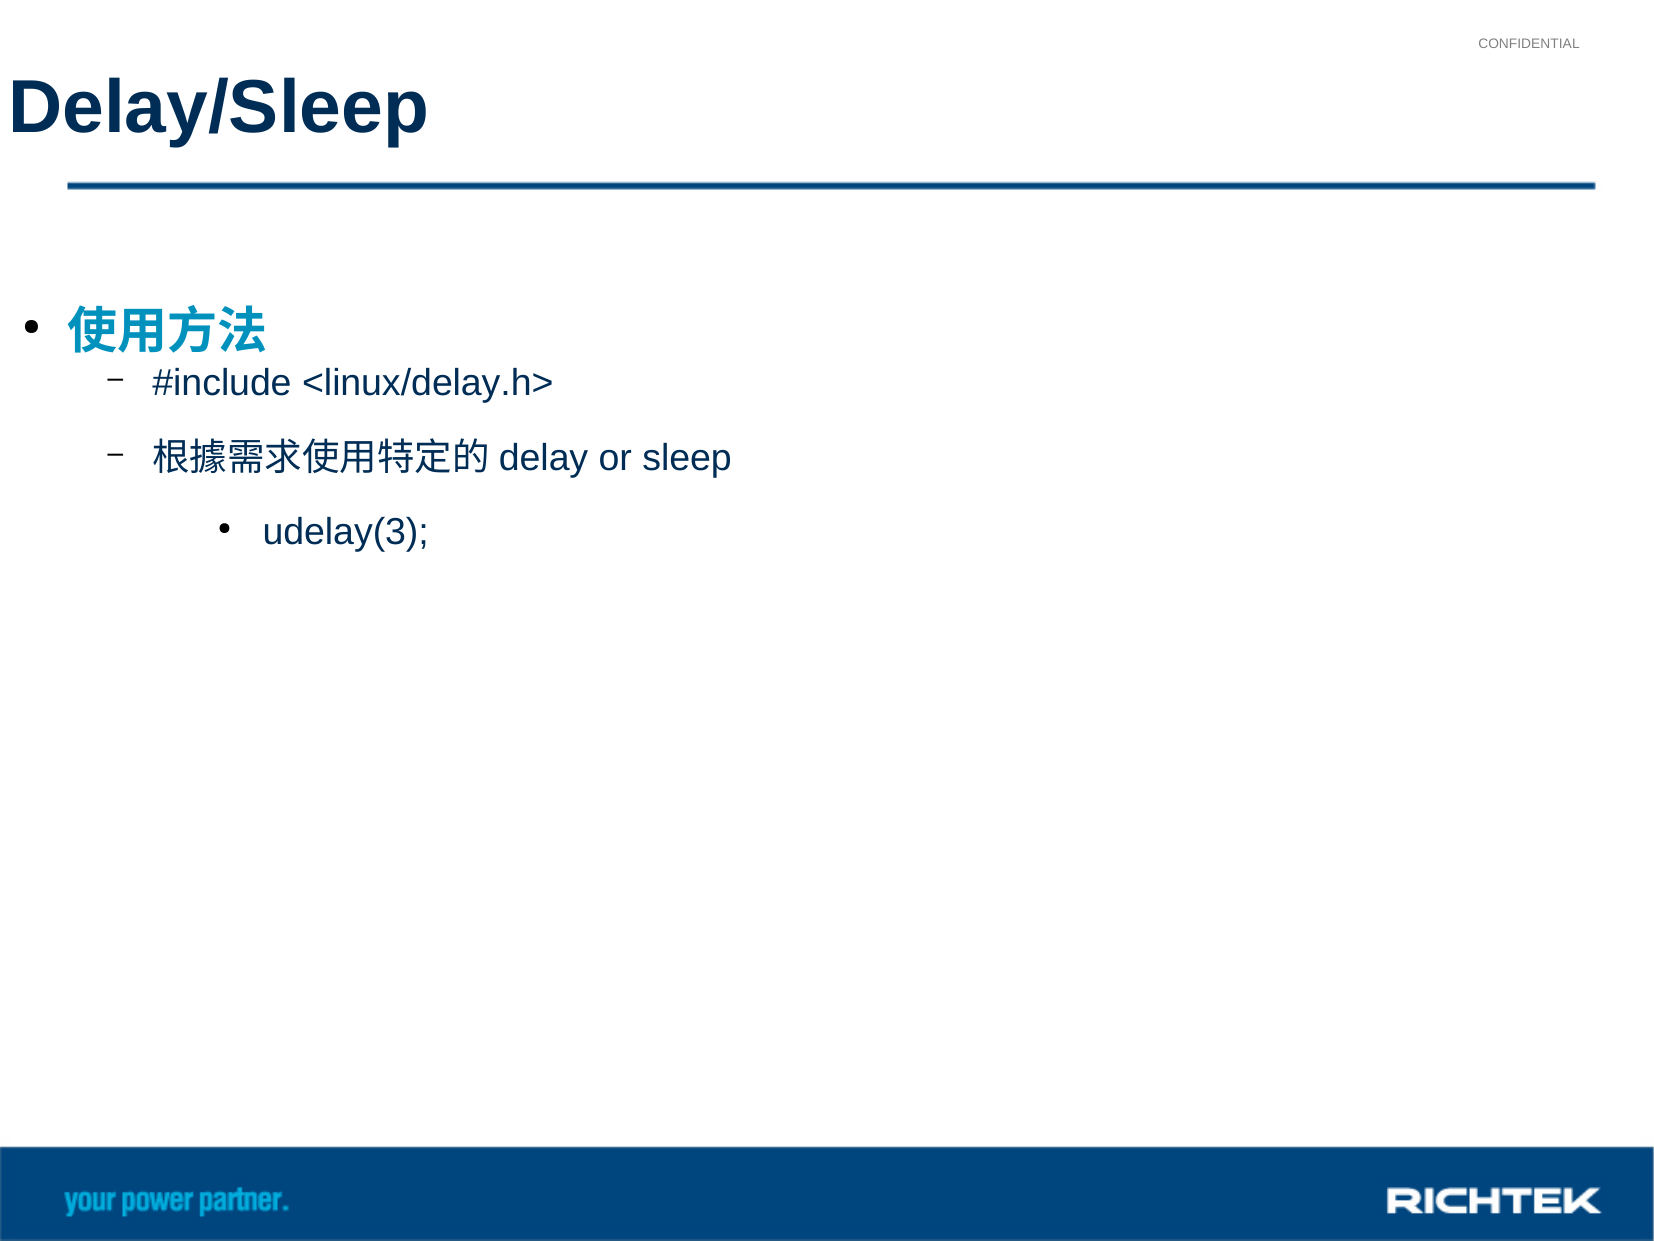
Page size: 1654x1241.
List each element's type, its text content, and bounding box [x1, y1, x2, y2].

list 使用方法 #include <linux/delay.h> 根據需求使用特定的delay or sleep udelay(3); [0, 290, 1489, 1010]
title Delay/Sleep [0, 49, 1489, 257]
